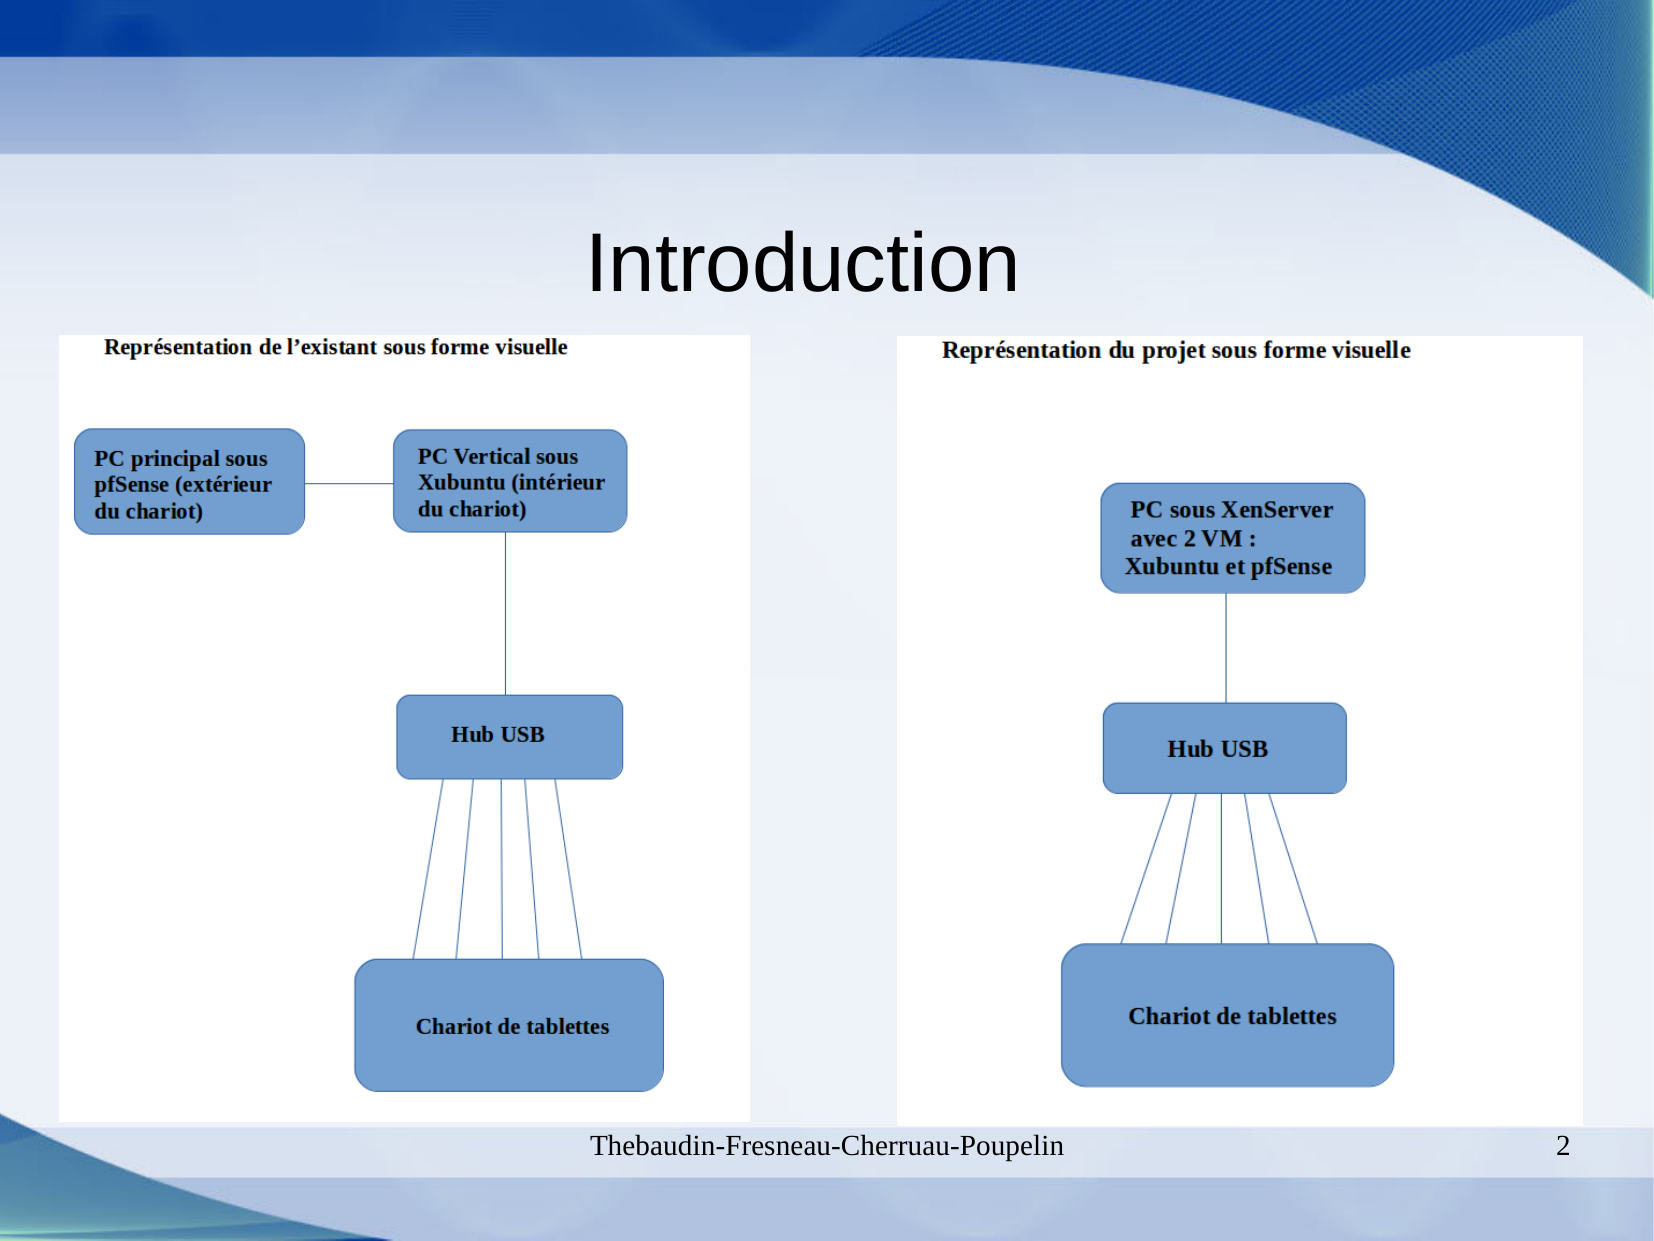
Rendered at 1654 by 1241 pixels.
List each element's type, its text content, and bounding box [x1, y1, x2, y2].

title Introduction [59, 159, 1548, 367]
picture [0, 0, 1654, 1241]
